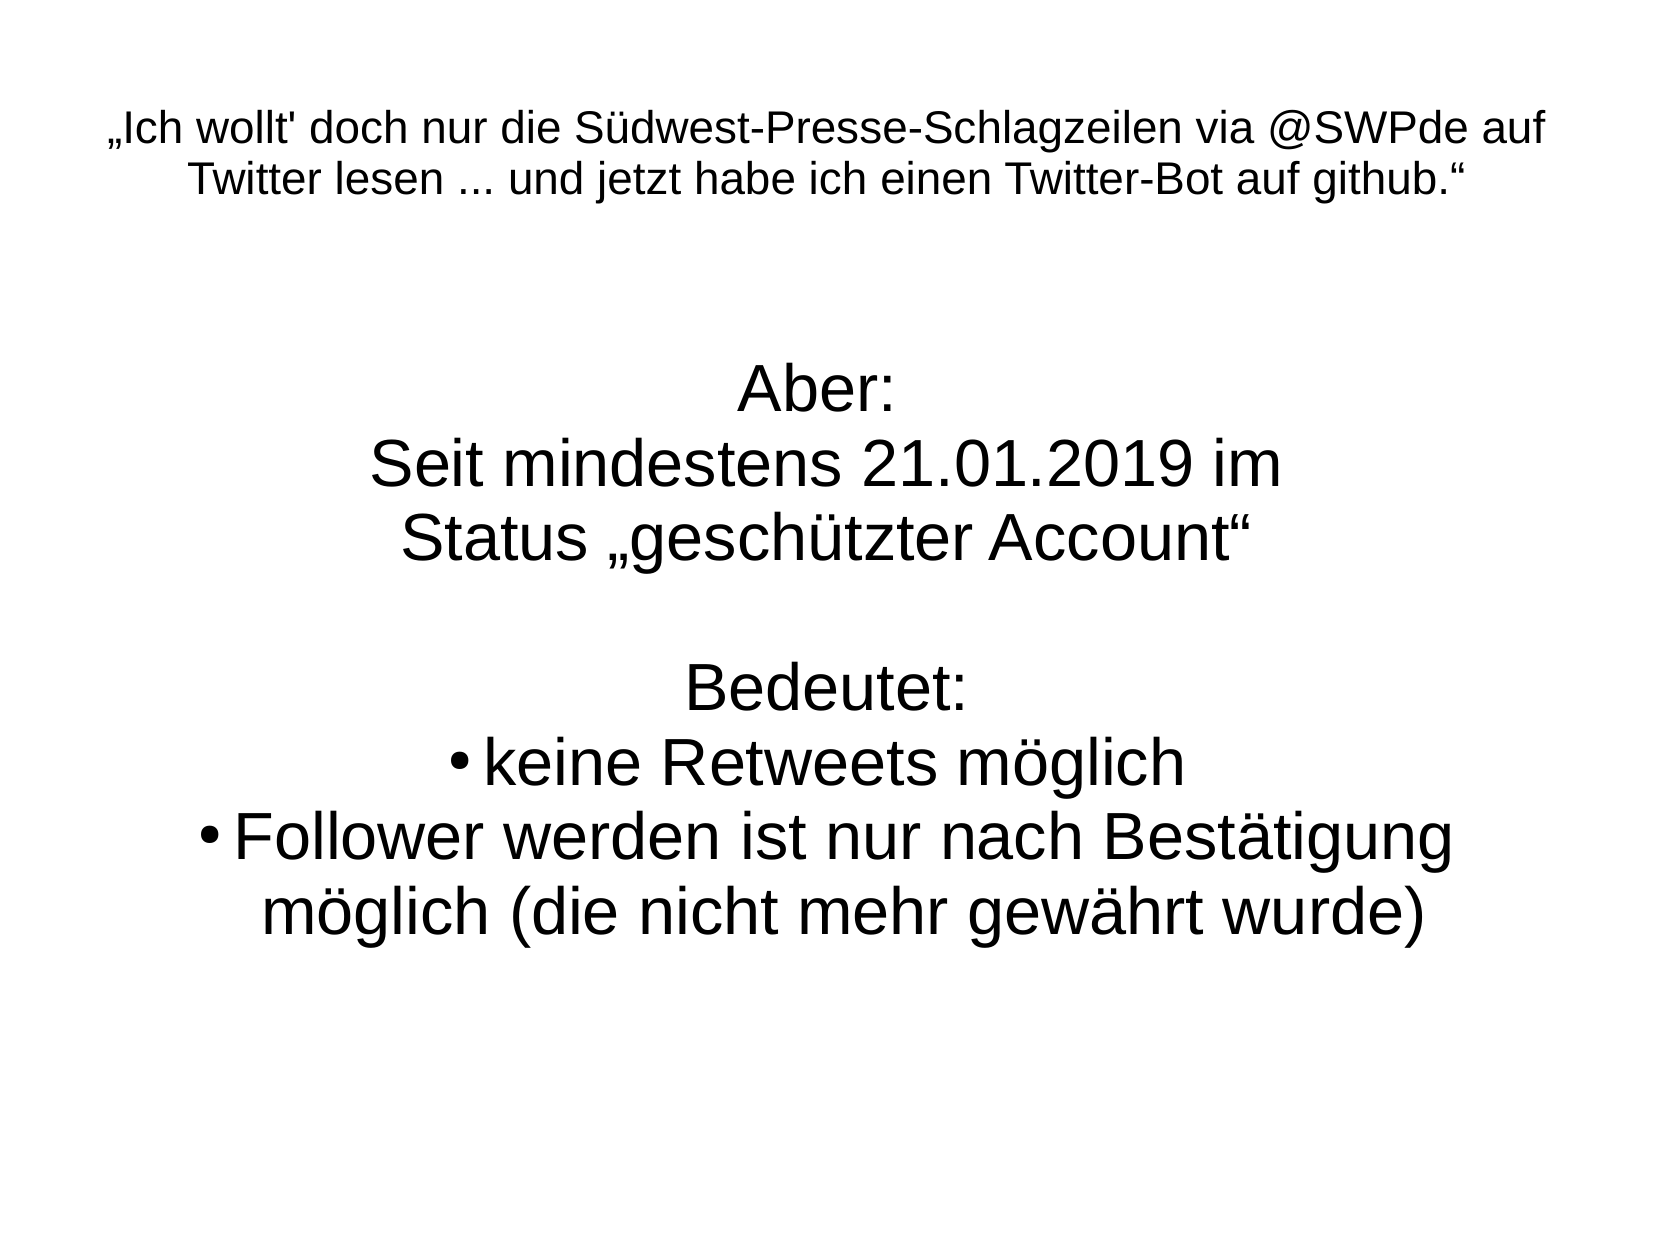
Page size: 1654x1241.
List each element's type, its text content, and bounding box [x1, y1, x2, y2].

title „Ich wollt' doch nur die Südwest-Presse-Schlagzeilen via @SWPde auf Twitter lesen ... und jetzt habe ich einen Twitter-Bot auf github.“ [82, 49, 1571, 257]
subtitle Aber: Seit mindestens 21.01.2019 im Status „geschützter Account“ Bedeutet: keine Retweets möglich Follower werden ist nur nach Bestätigung möglich (die nicht mehr gewährt wurde) [82, 290, 1571, 1010]
